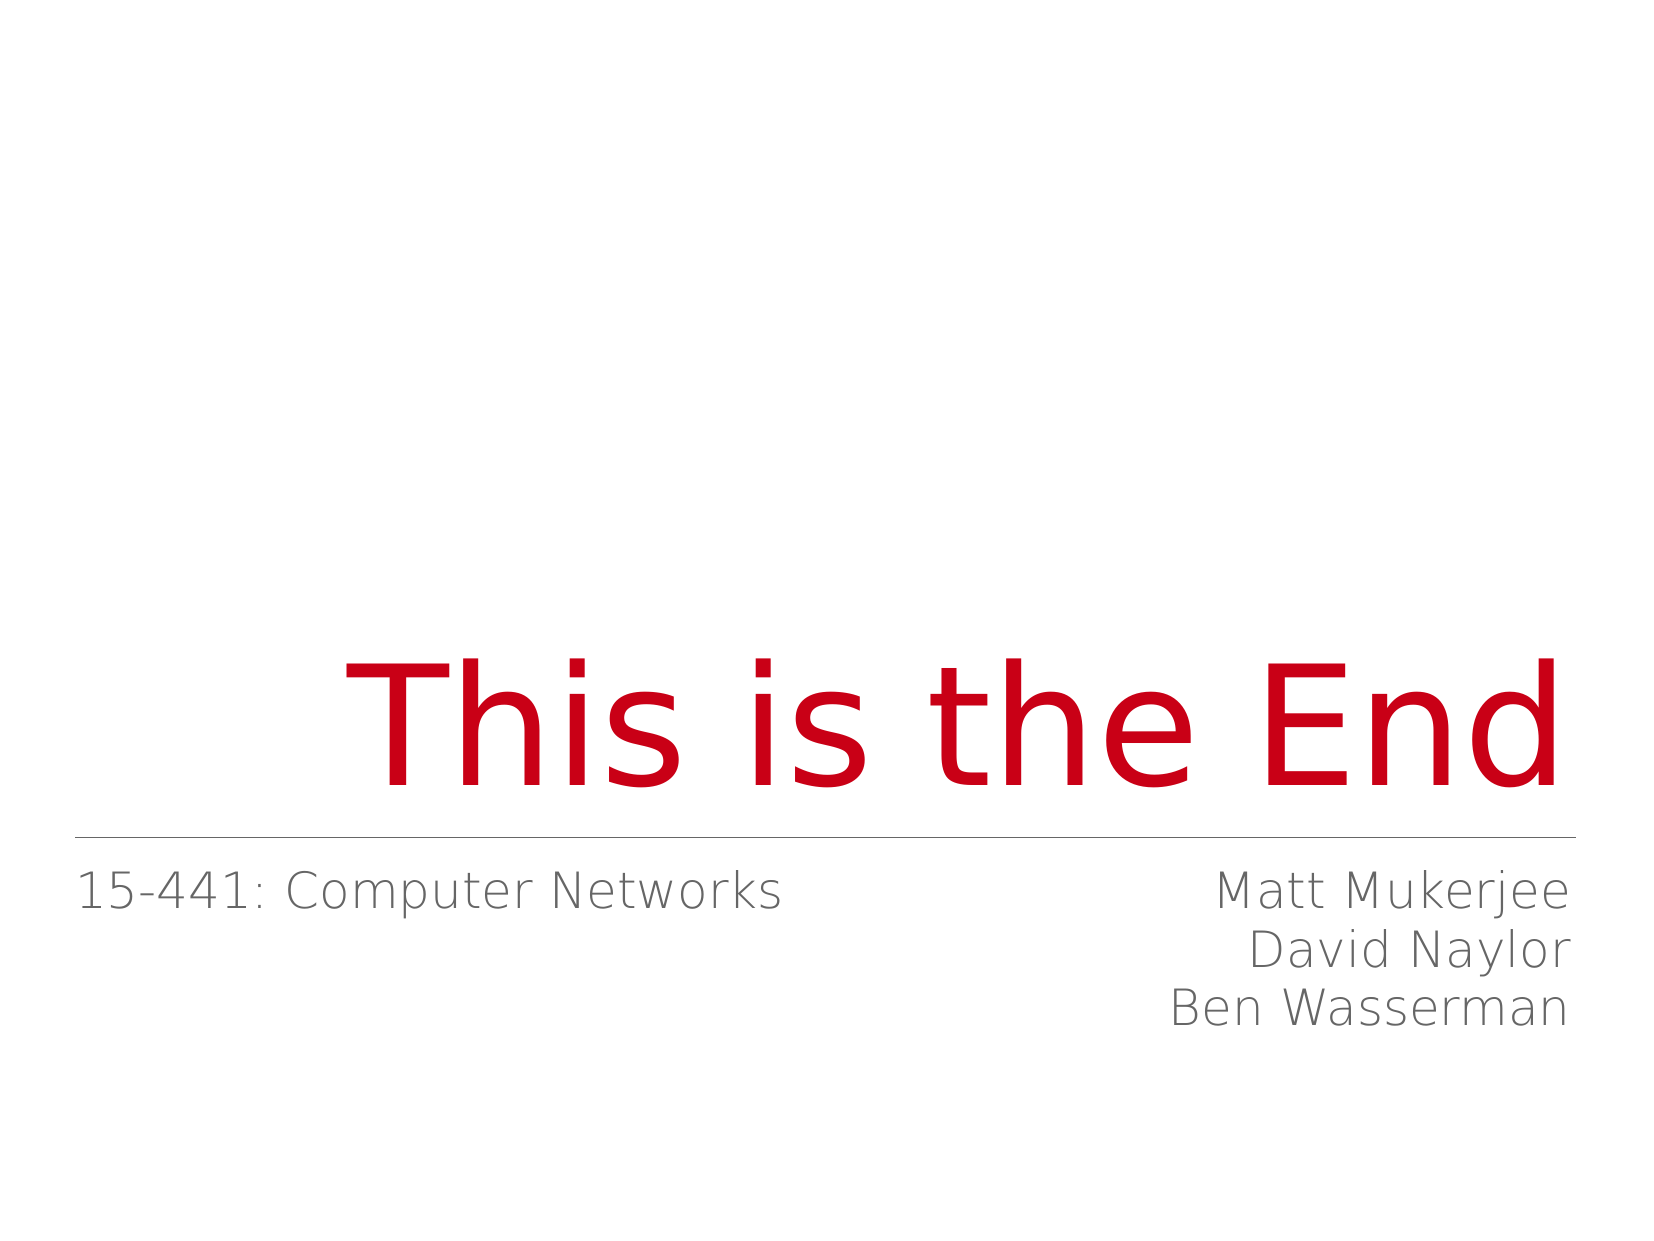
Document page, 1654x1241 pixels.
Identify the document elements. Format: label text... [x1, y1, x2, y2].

text_box Matt Mukerjee David Naylor Ben Wasserman [826, 862, 1571, 1170]
text_box 15-441: Computer Networks [75, 862, 826, 1170]
subtitle This is the End [75, 73, 1571, 826]
